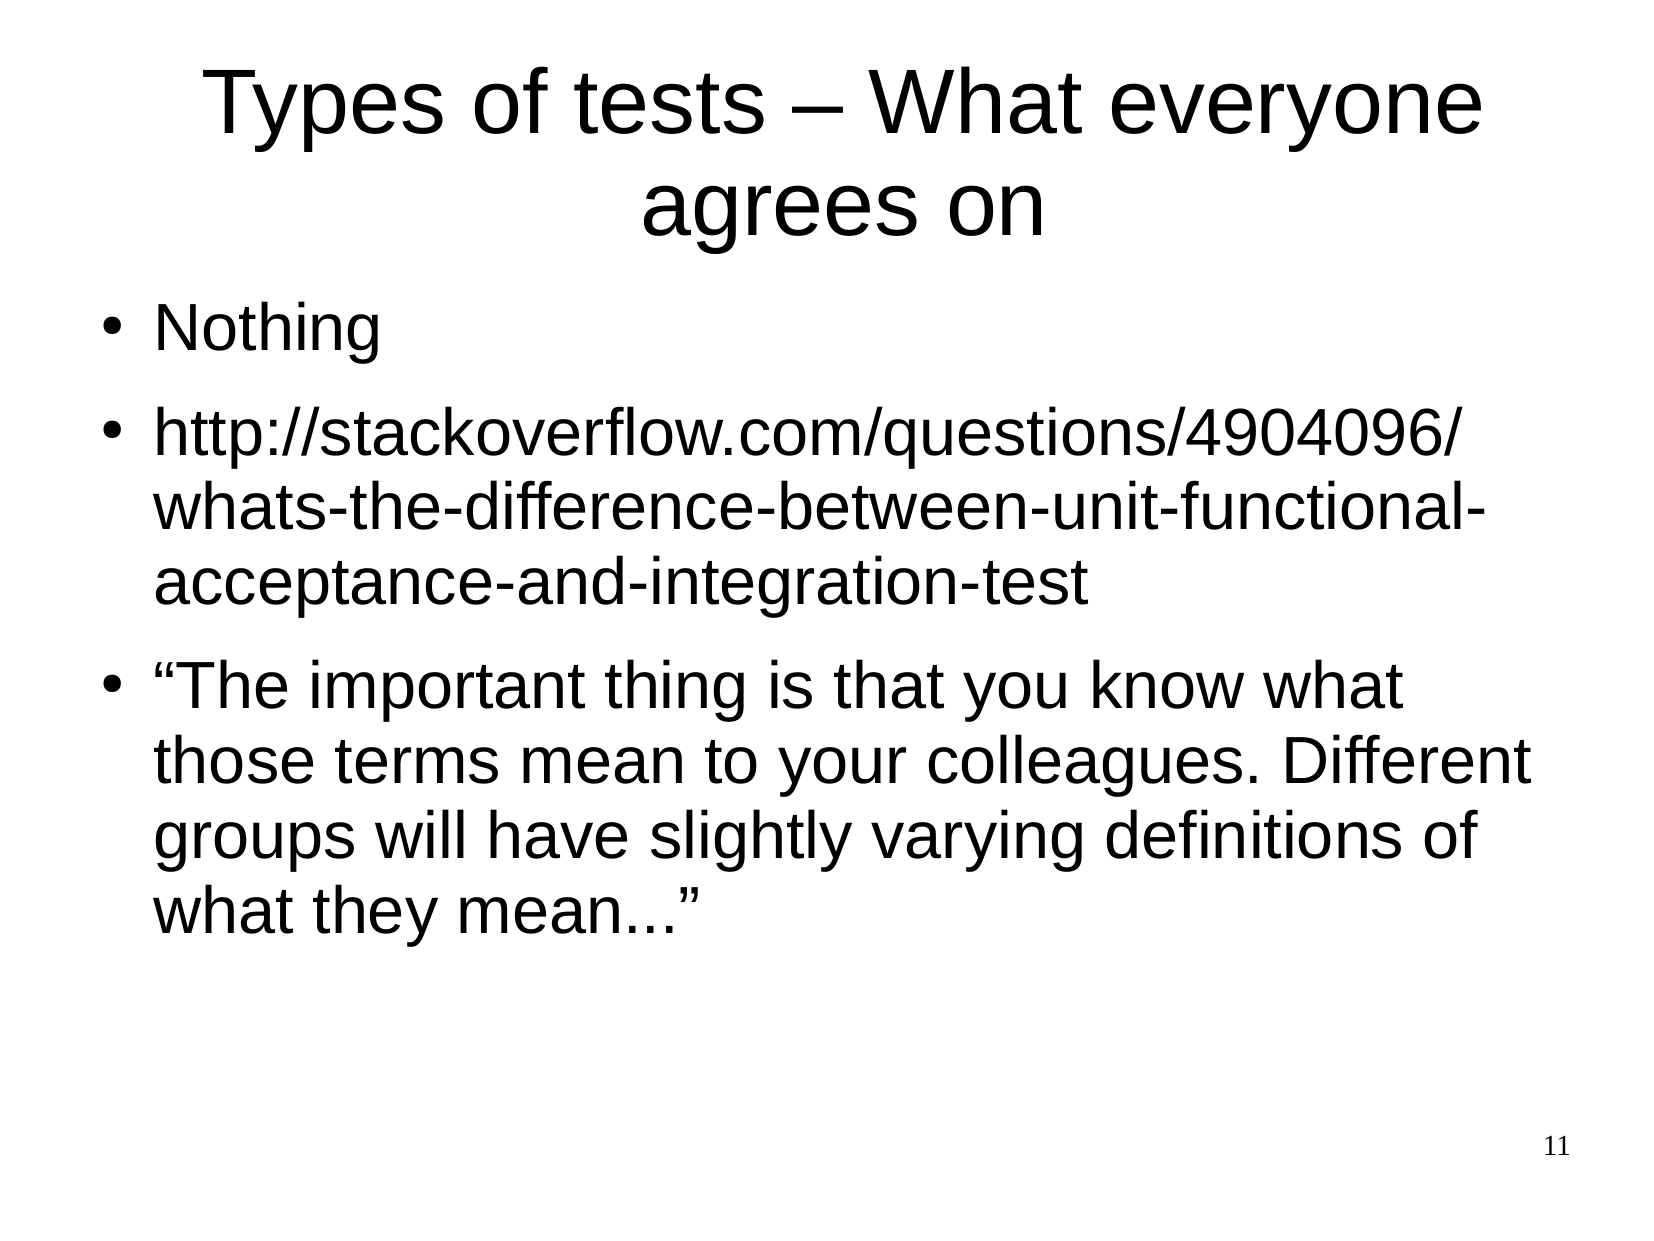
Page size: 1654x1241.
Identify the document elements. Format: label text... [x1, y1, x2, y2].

list Nothing http://stackoverflow.com/questions/4904096/whats-the-difference-between-unit-functional-acceptance-and-integration-test “The important thing is that you know what those terms mean to your colleagues. Different groups will have slightly varying definitions of what they mean...” [82, 290, 1571, 1010]
title Types of tests – What everyone agrees on [82, 49, 1571, 257]
